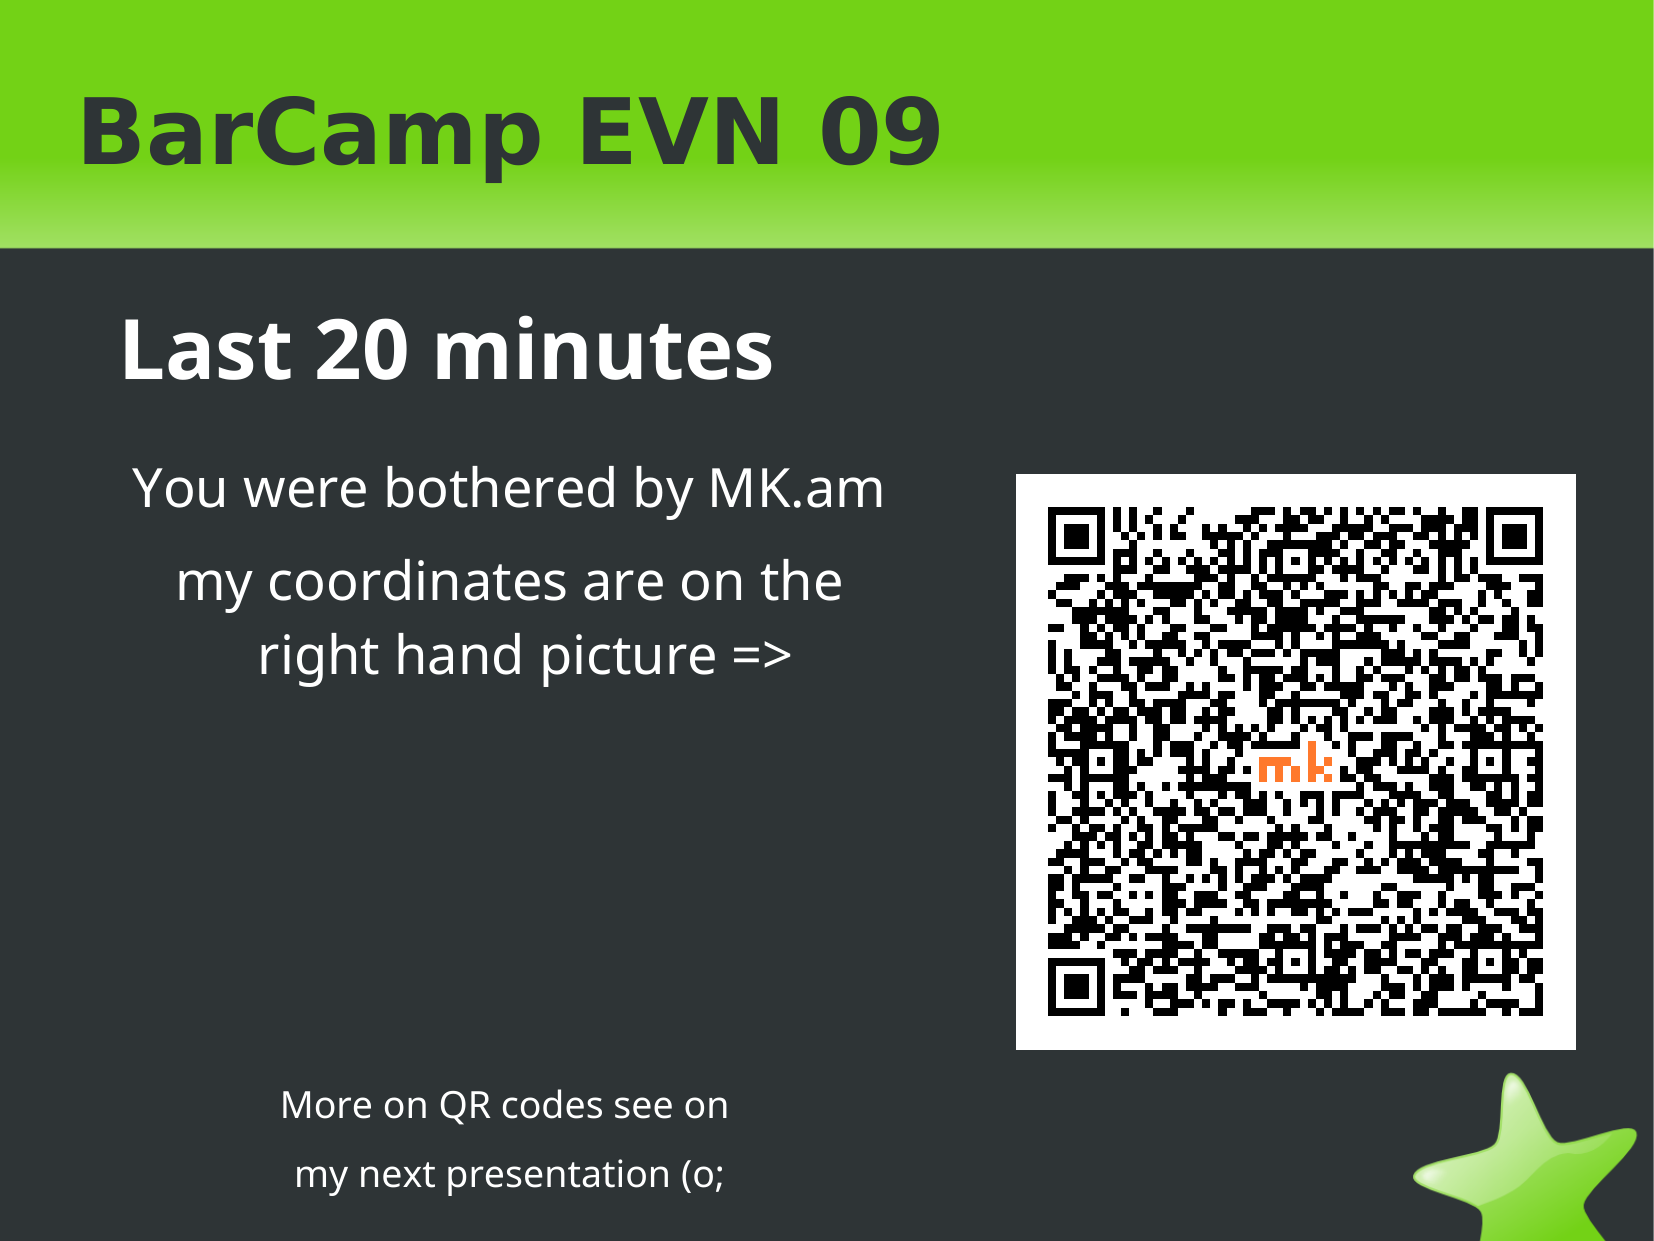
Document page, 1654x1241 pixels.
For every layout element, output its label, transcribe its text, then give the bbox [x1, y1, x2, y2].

picture [0, 0, 1654, 1241]
list Last 20 minutes [75, 290, 1572, 413]
title BarCamp EVN 09 [76, 29, 1565, 237]
list You were bothered by MK.am my coordinates are on the right hand picture => More on QR codes see on my next presentation (o; [37, 450, 901, 1187]
